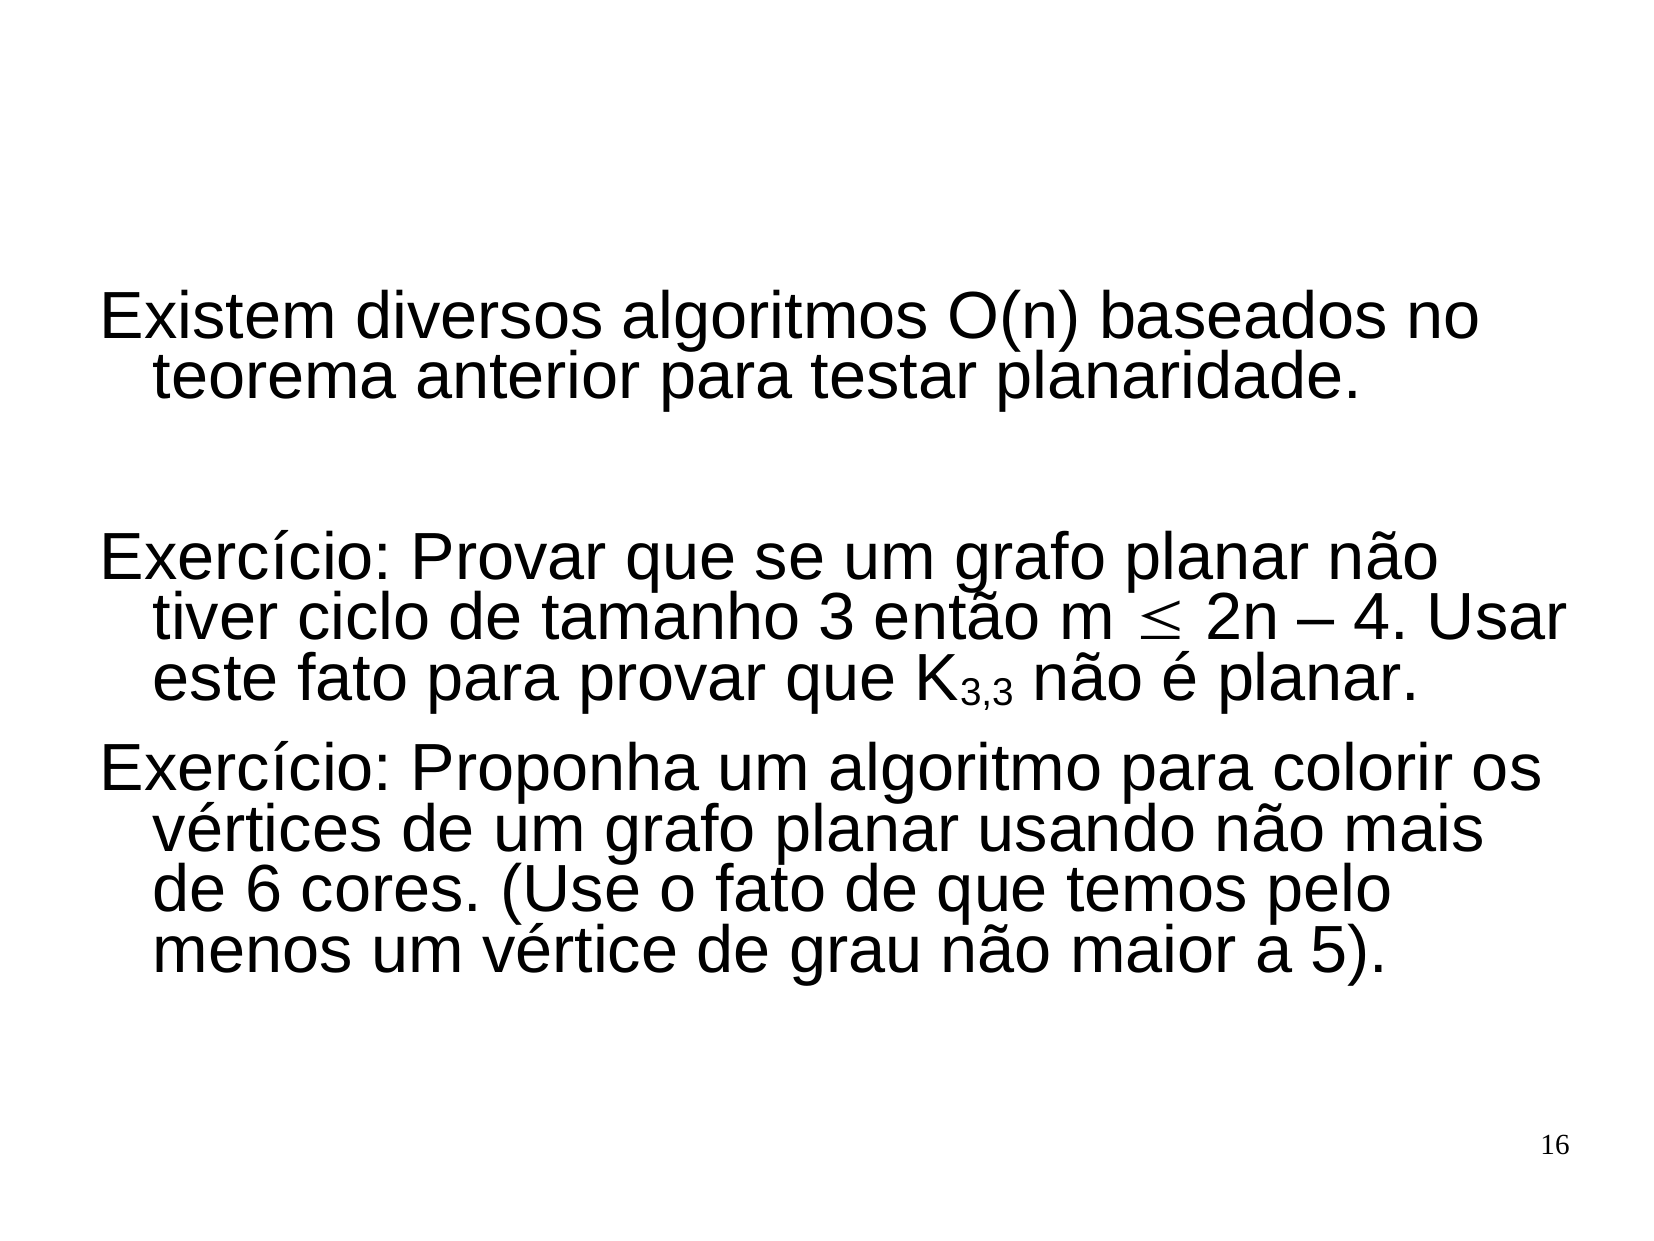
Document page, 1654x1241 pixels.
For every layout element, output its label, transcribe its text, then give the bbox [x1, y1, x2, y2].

list Existem diversos algoritmos O(n) baseados no teorema anterior para testar planaridade. Exercício: Provar que se um grafo planar não tiver ciclo de tamanho 3 então m  2n – 4. Usar este fato para provar que K3,3 não é planar. Exercício: Proponha um algoritmo para colorir os vértices de um grafo planar usando não mais de 6 cores. (Use o fato de que temos pelo menos um vértice de grau não maior a 5). [82, 290, 1571, 1094]
